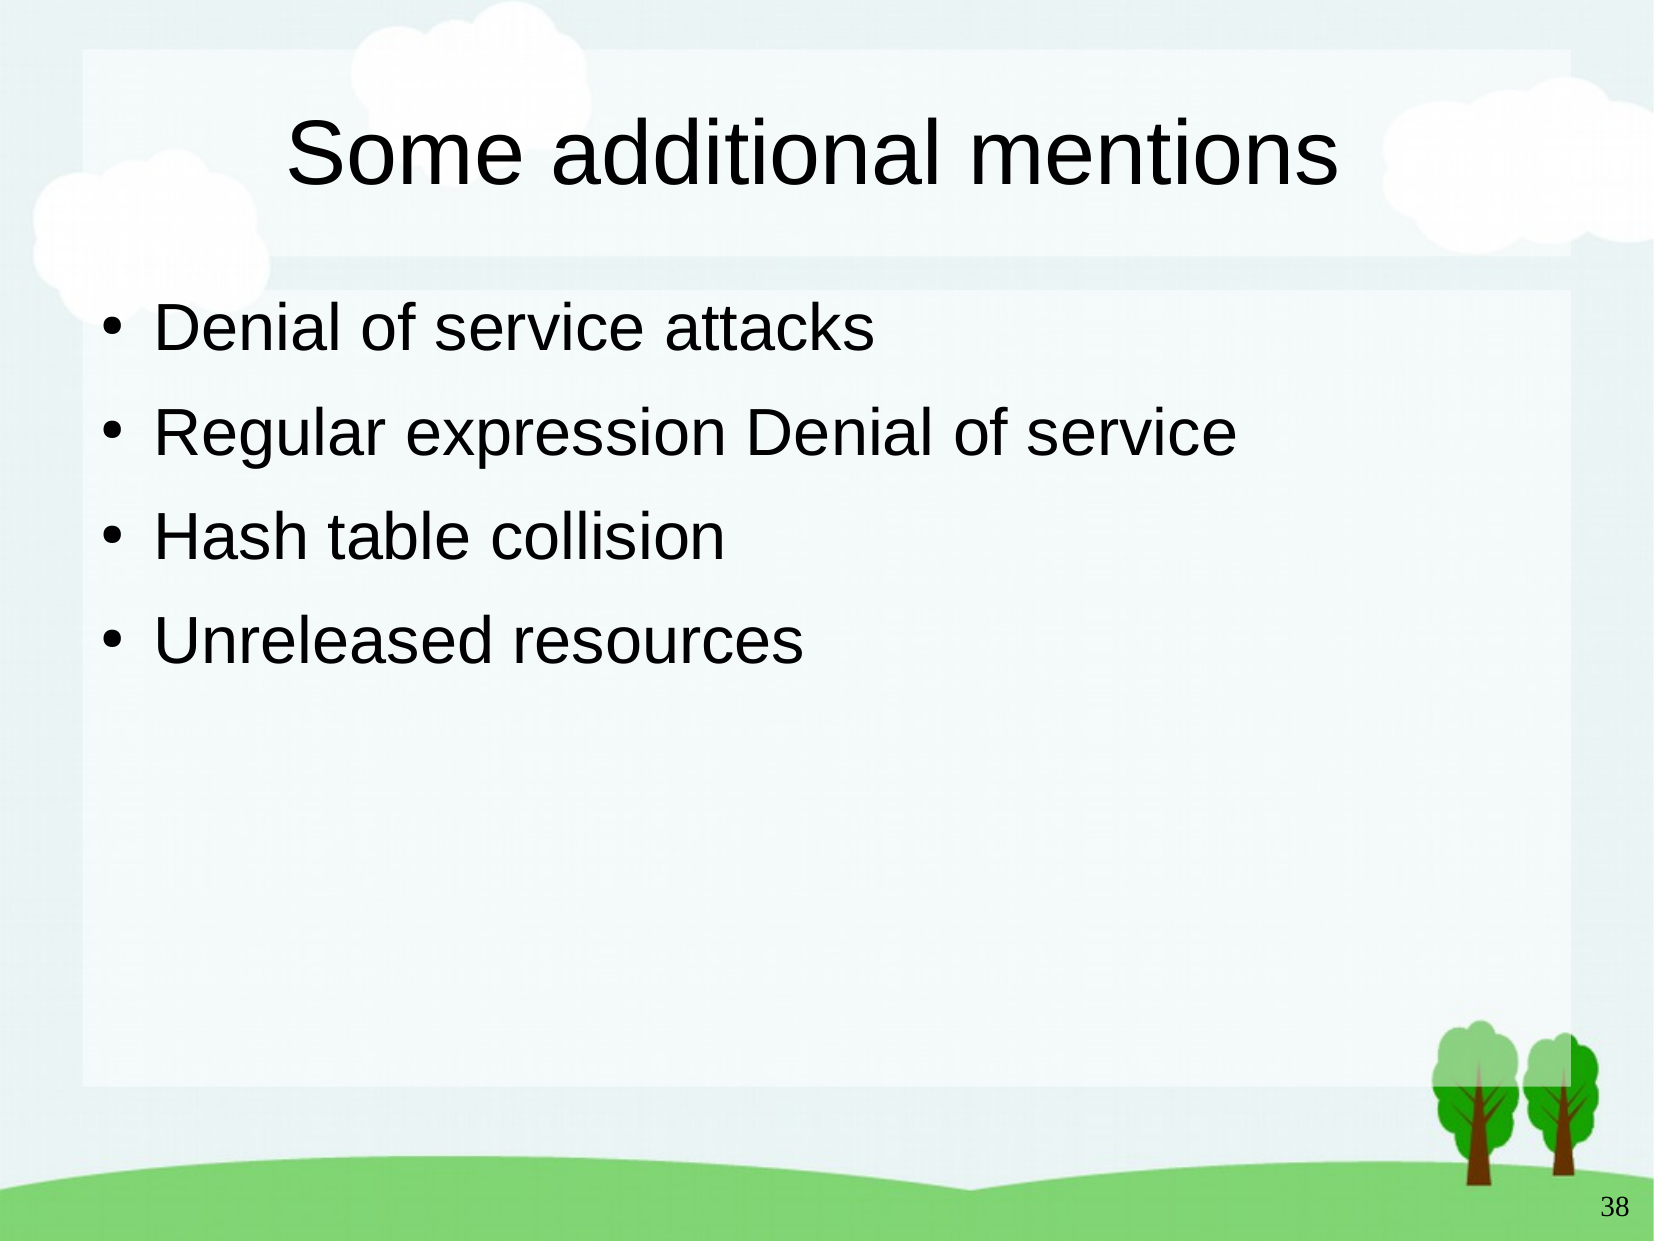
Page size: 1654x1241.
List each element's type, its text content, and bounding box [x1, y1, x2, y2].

title Some additional mentions [82, 49, 1571, 257]
picture [0, 0, 1654, 1241]
list Denial of service attacks Regular expression Denial of service Hash table collision Unreleased resources [82, 290, 1571, 1087]
